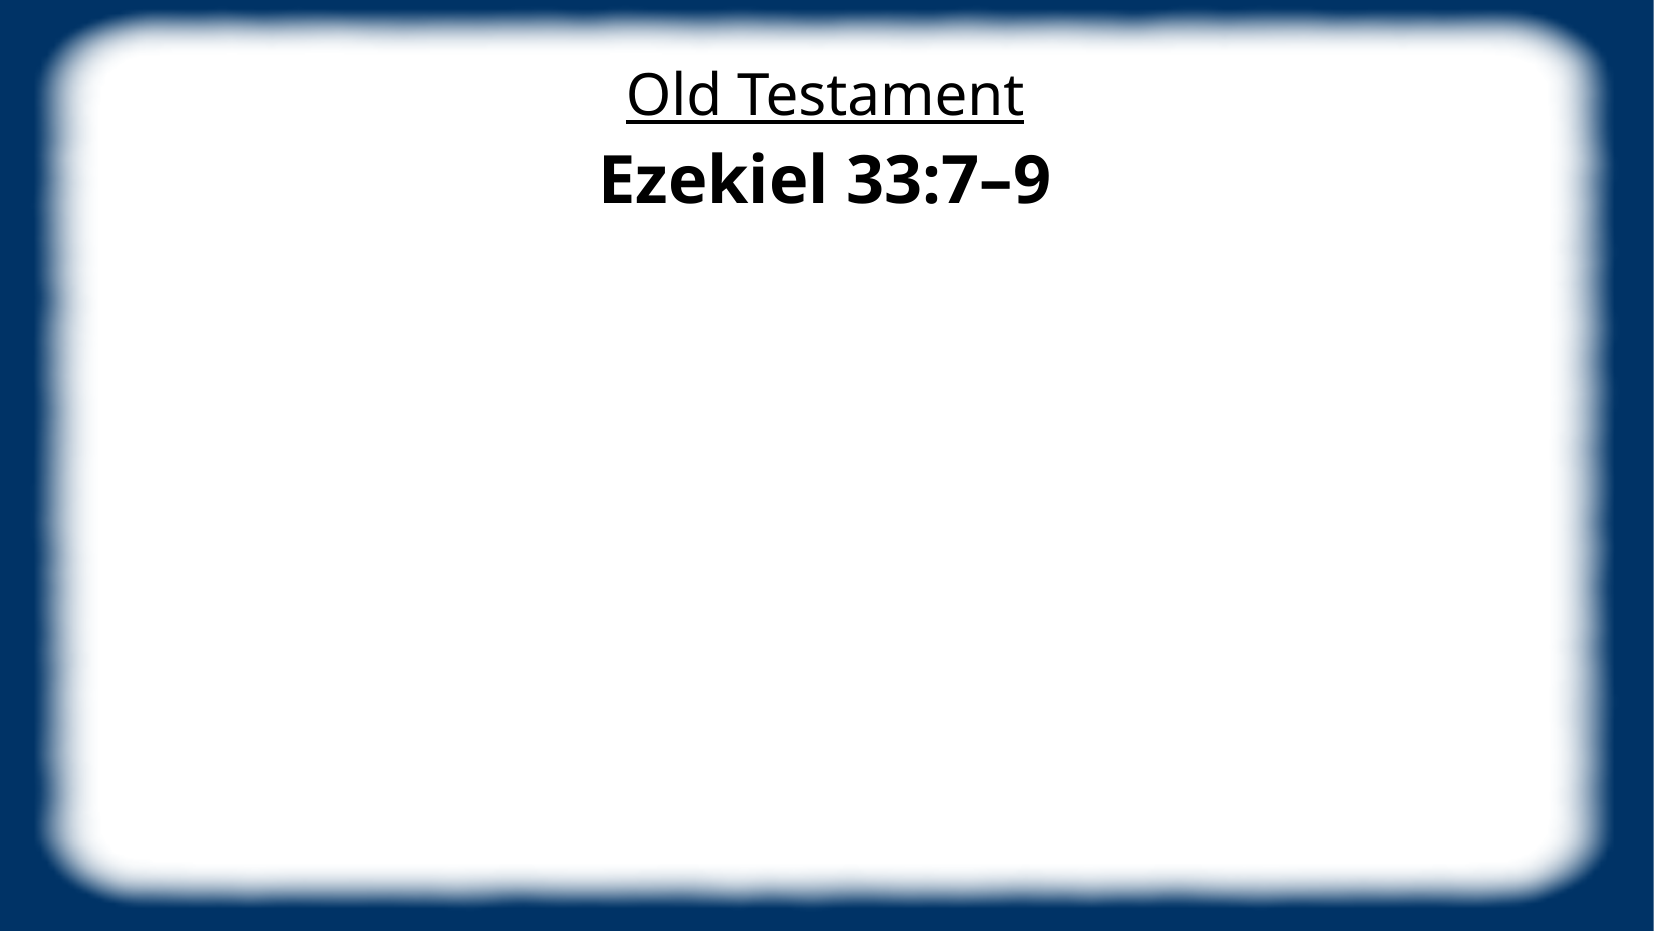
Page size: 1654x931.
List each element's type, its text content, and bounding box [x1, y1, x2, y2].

picture [0, 0, 1654, 931]
text_box Old Testament Ezekiel 33:7–9 [105, 45, 1546, 227]
